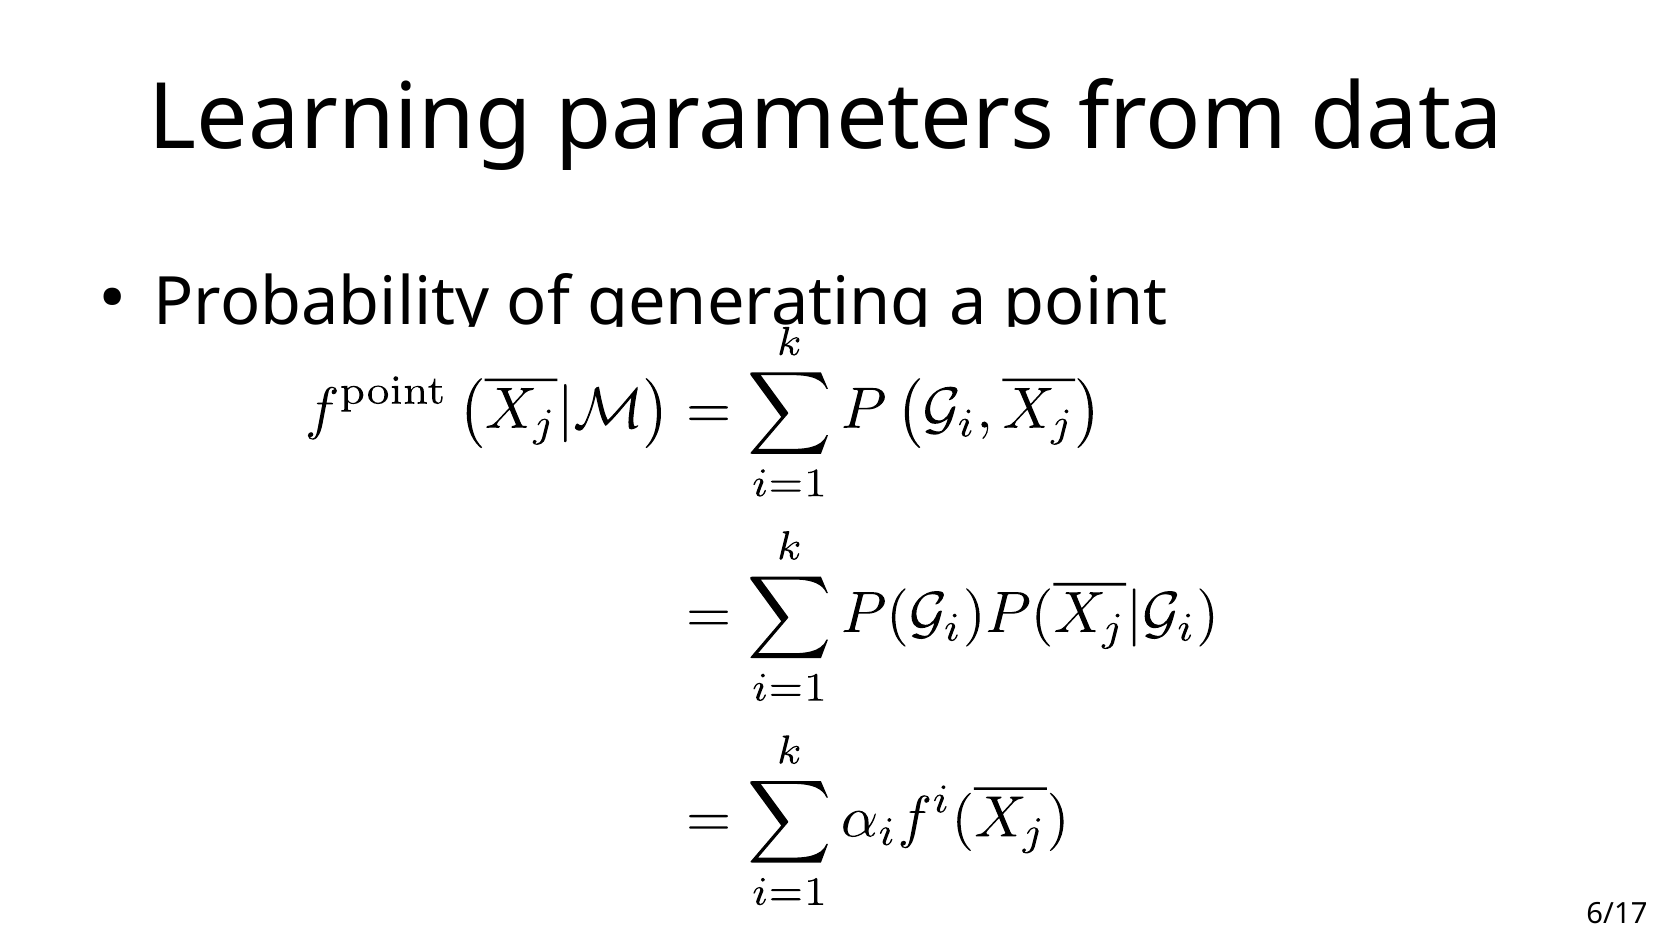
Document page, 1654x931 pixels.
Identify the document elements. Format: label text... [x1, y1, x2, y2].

list Probability of generating a point [82, 253, 1571, 793]
text_box [304, 326, 1219, 906]
title Learning parameters from data [4, 1, 1650, 226]
